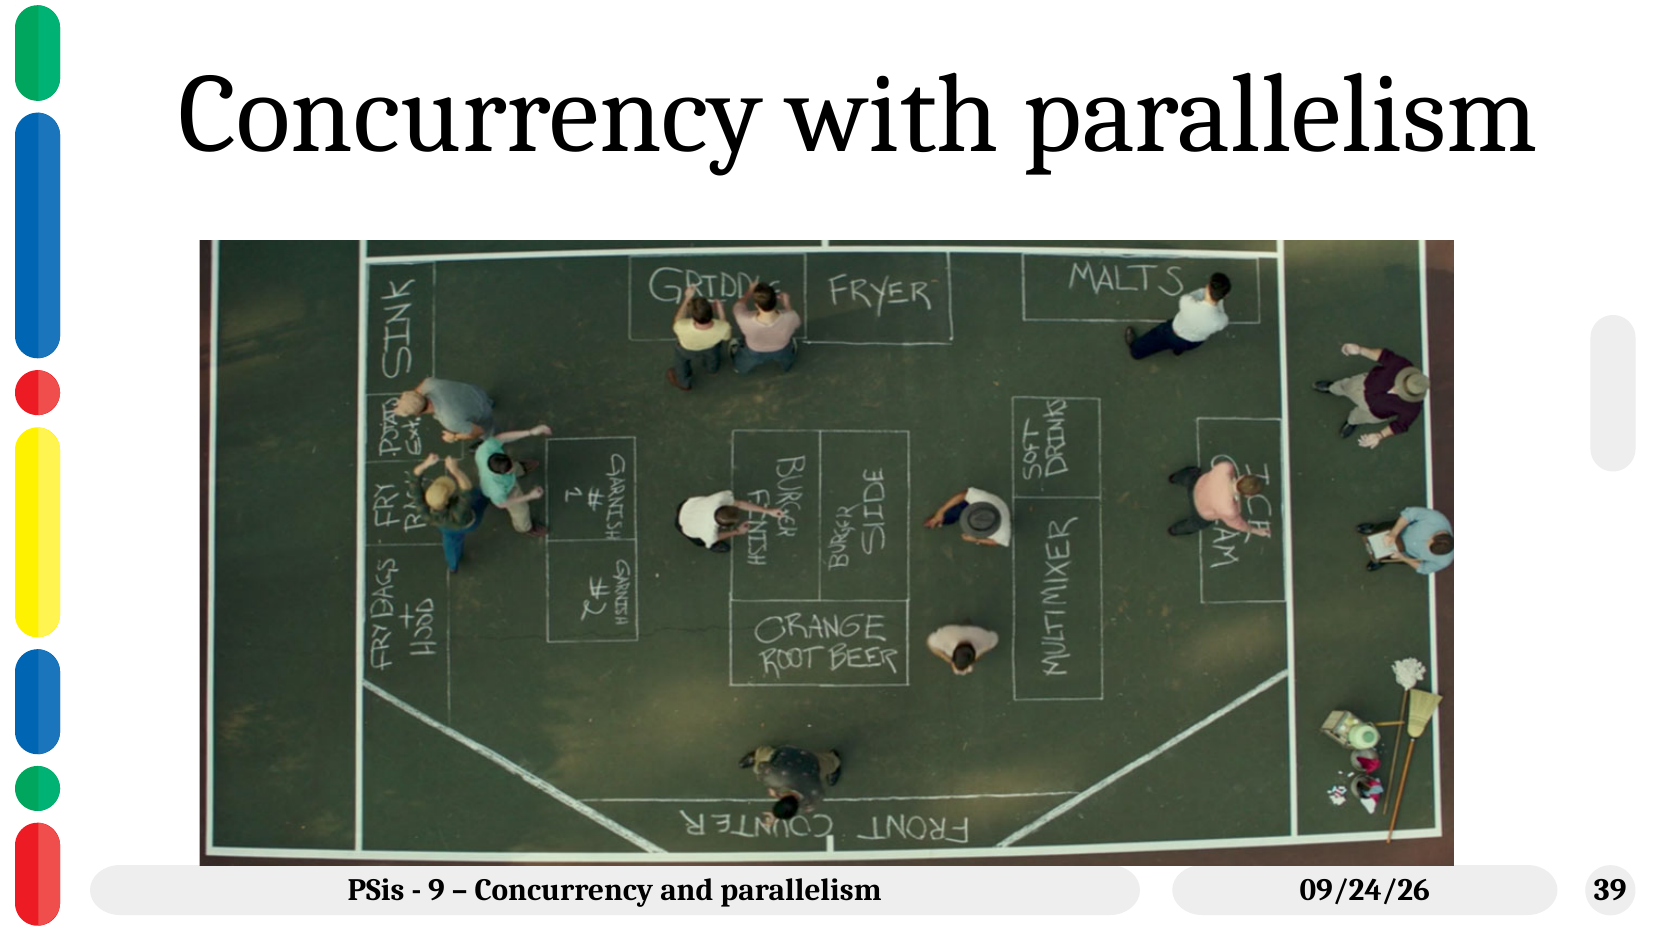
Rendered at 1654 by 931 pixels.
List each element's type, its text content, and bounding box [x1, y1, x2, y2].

title Concurrency with parallelism [82, 37, 1636, 193]
picture [199, 240, 1454, 866]
